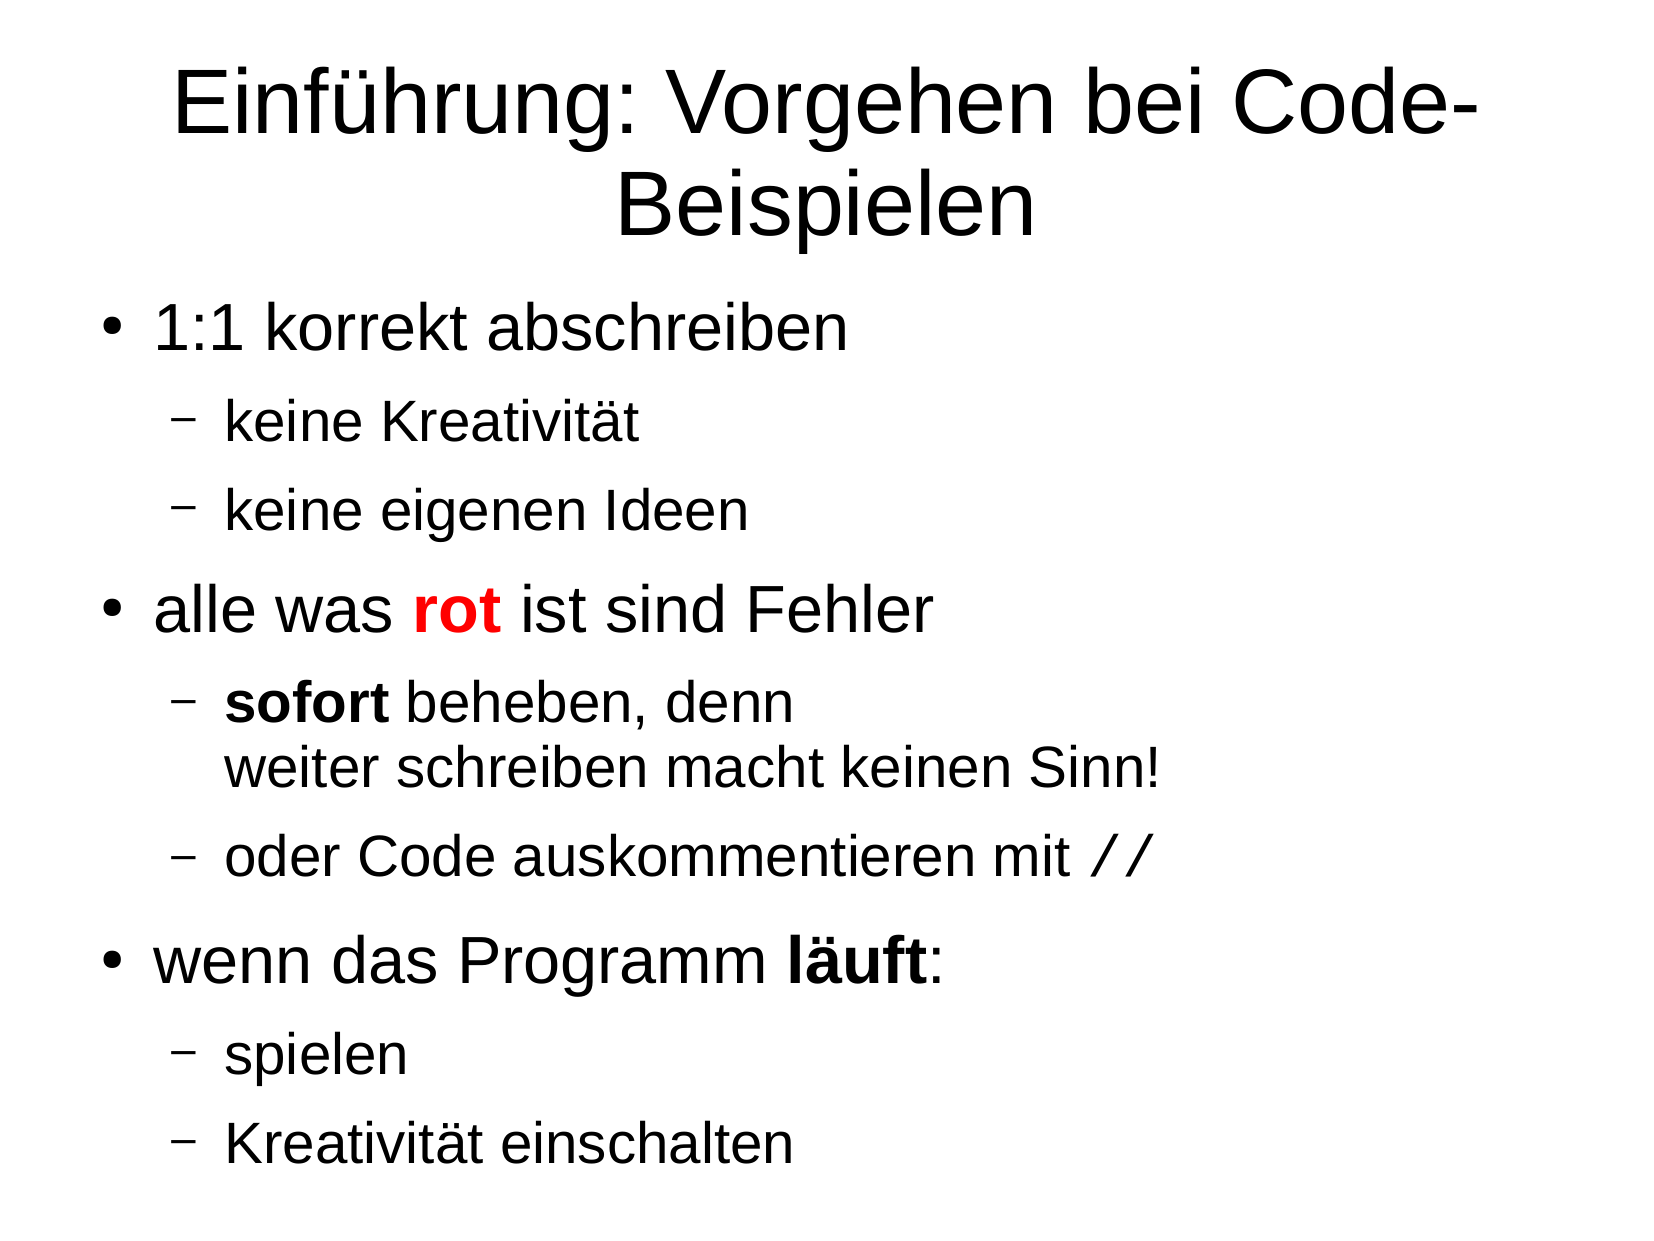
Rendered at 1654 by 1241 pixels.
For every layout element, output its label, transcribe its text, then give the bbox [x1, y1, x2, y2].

title Einführung: Vorgehen bei Code-Beispielen [82, 49, 1571, 257]
list 1:1 korrekt abschreiben keine Kreativität keine eigenen Ideen alle was rot ist sind Fehler sofort beheben, denn weiter schreiben macht keinen Sinn! oder Code auskommentieren mit // wenn das Programm läuft: spielen Kreativität einschalten [82, 290, 1571, 1216]
